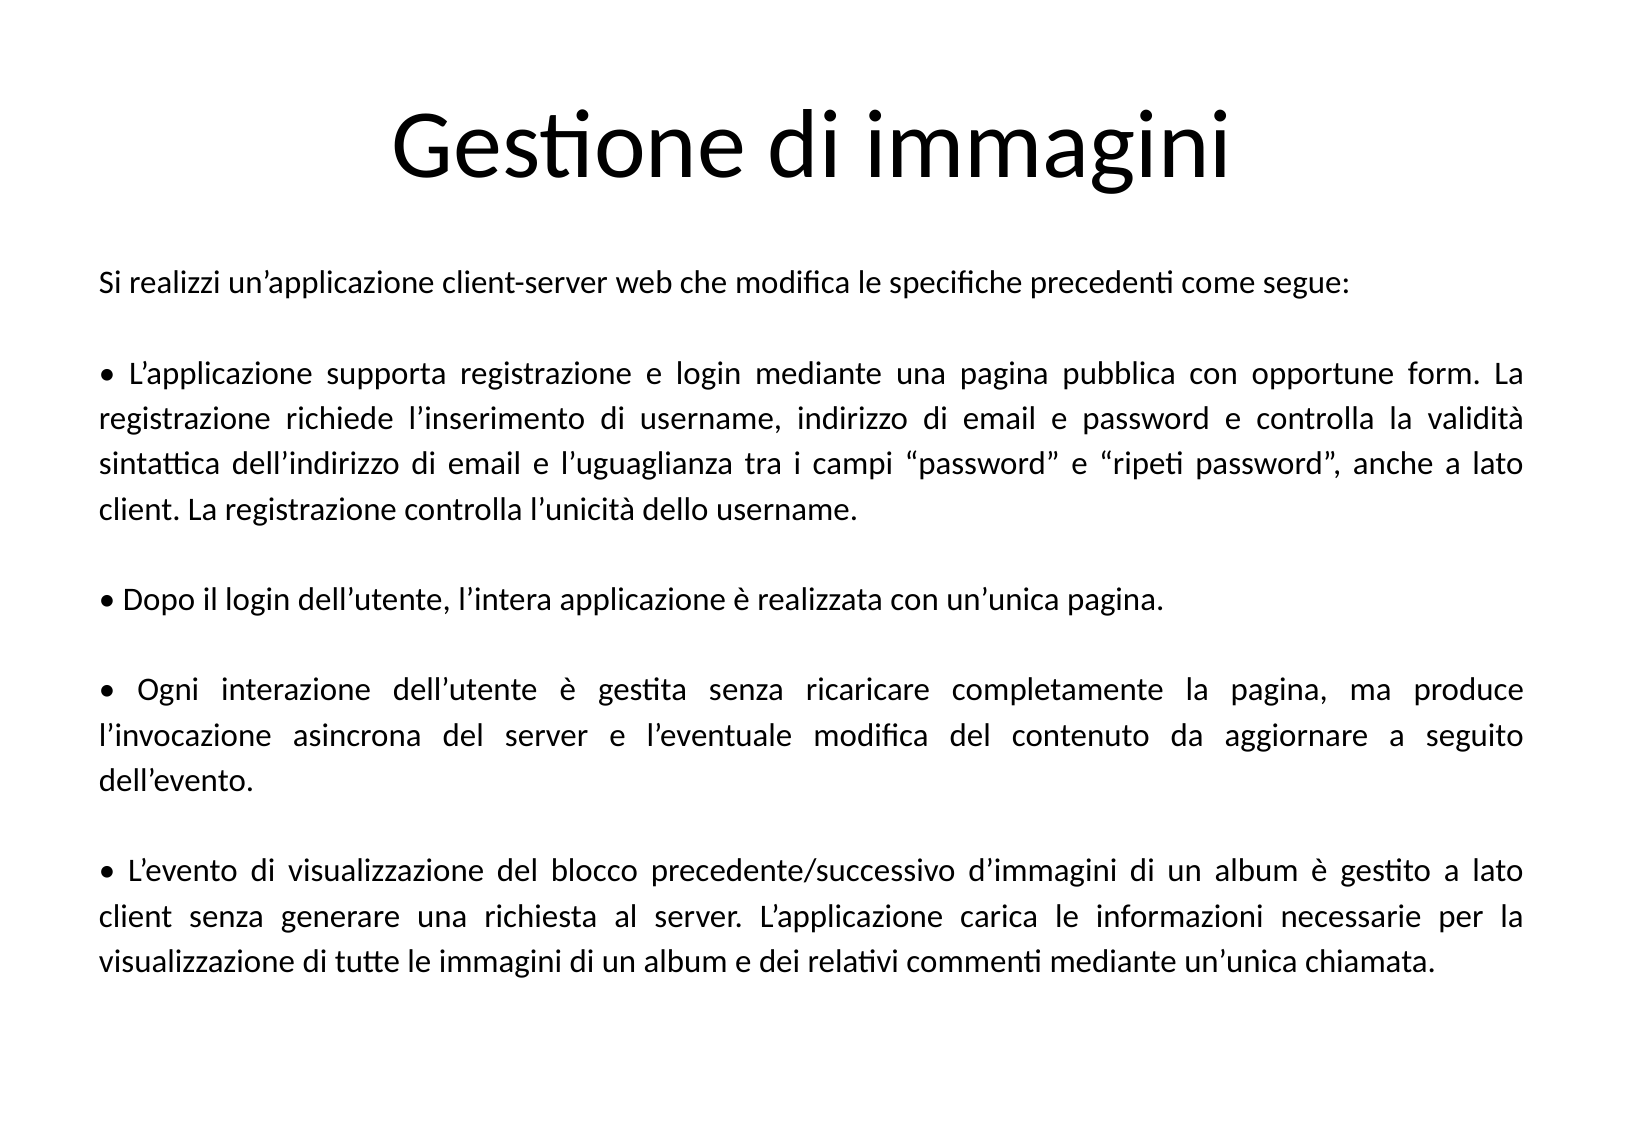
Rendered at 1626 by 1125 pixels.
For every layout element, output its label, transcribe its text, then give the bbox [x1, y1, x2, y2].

title Gestione di immagini [81, 45, 1544, 233]
list Si realizzi un’applicazione client-server web che modifica le specifiche precedenti come segue: • L’applicazione supporta registrazione e login mediante una pagina pubblica con opportune form. La registrazione richiede l’inserimento di username, indirizzo di email e password e controlla la validità sintattica dell’indirizzo di email e l’uguaglianza tra i campi “password” e “ripeti password”, anche a lato client. La registrazione controlla l’unicità dello username. • Dopo il login dell’utente, l’intera applicazione è realizzata con un’unica pagina. • Ogni interazione dell’utente è gestita senza ricaricare completamente la pagina, ma produce l’invocazione asincrona del server e l’eventuale modifica del contenuto da aggiornare a seguito dell’evento. • L’evento di visualizzazione del blocco precedente/successivo d’immagini di un album è gestito a lato client senza generare una richiesta al server. L’applicazione carica le informazioni necessarie per la visualizzazione di tutte le immagini di un album e dei relativi commenti mediante un’unica chiamata. [81, 246, 1544, 989]
